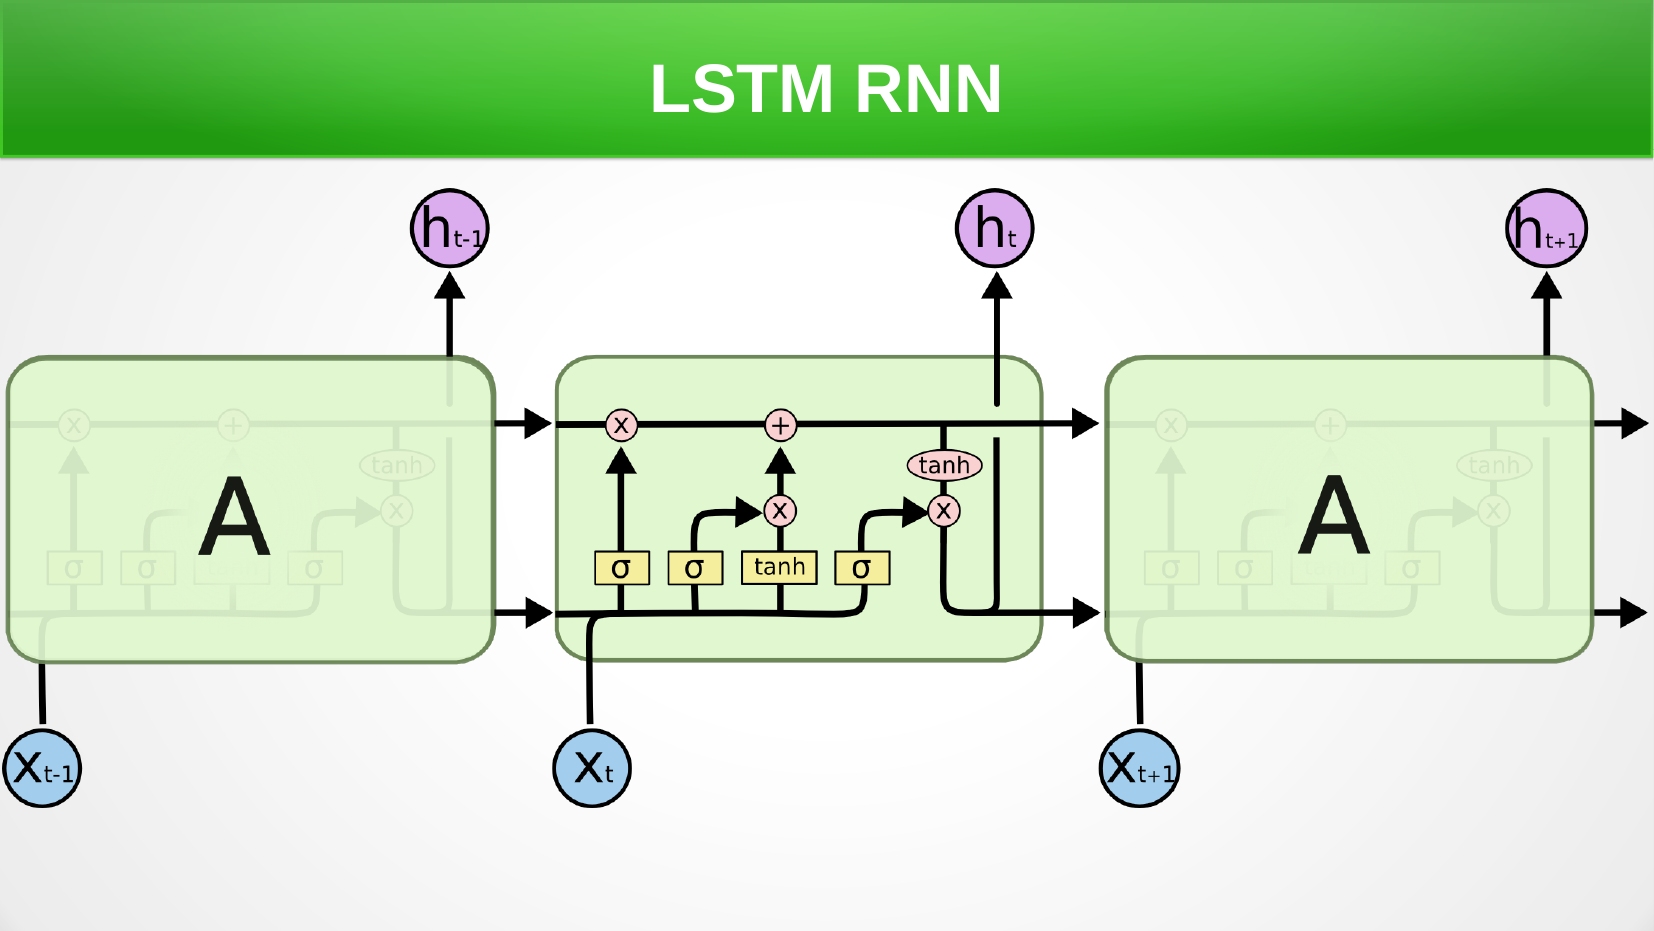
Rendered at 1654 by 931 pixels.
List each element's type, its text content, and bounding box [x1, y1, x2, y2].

title LSTM RNN [82, 35, 1571, 142]
picture [2, 188, 1649, 808]
